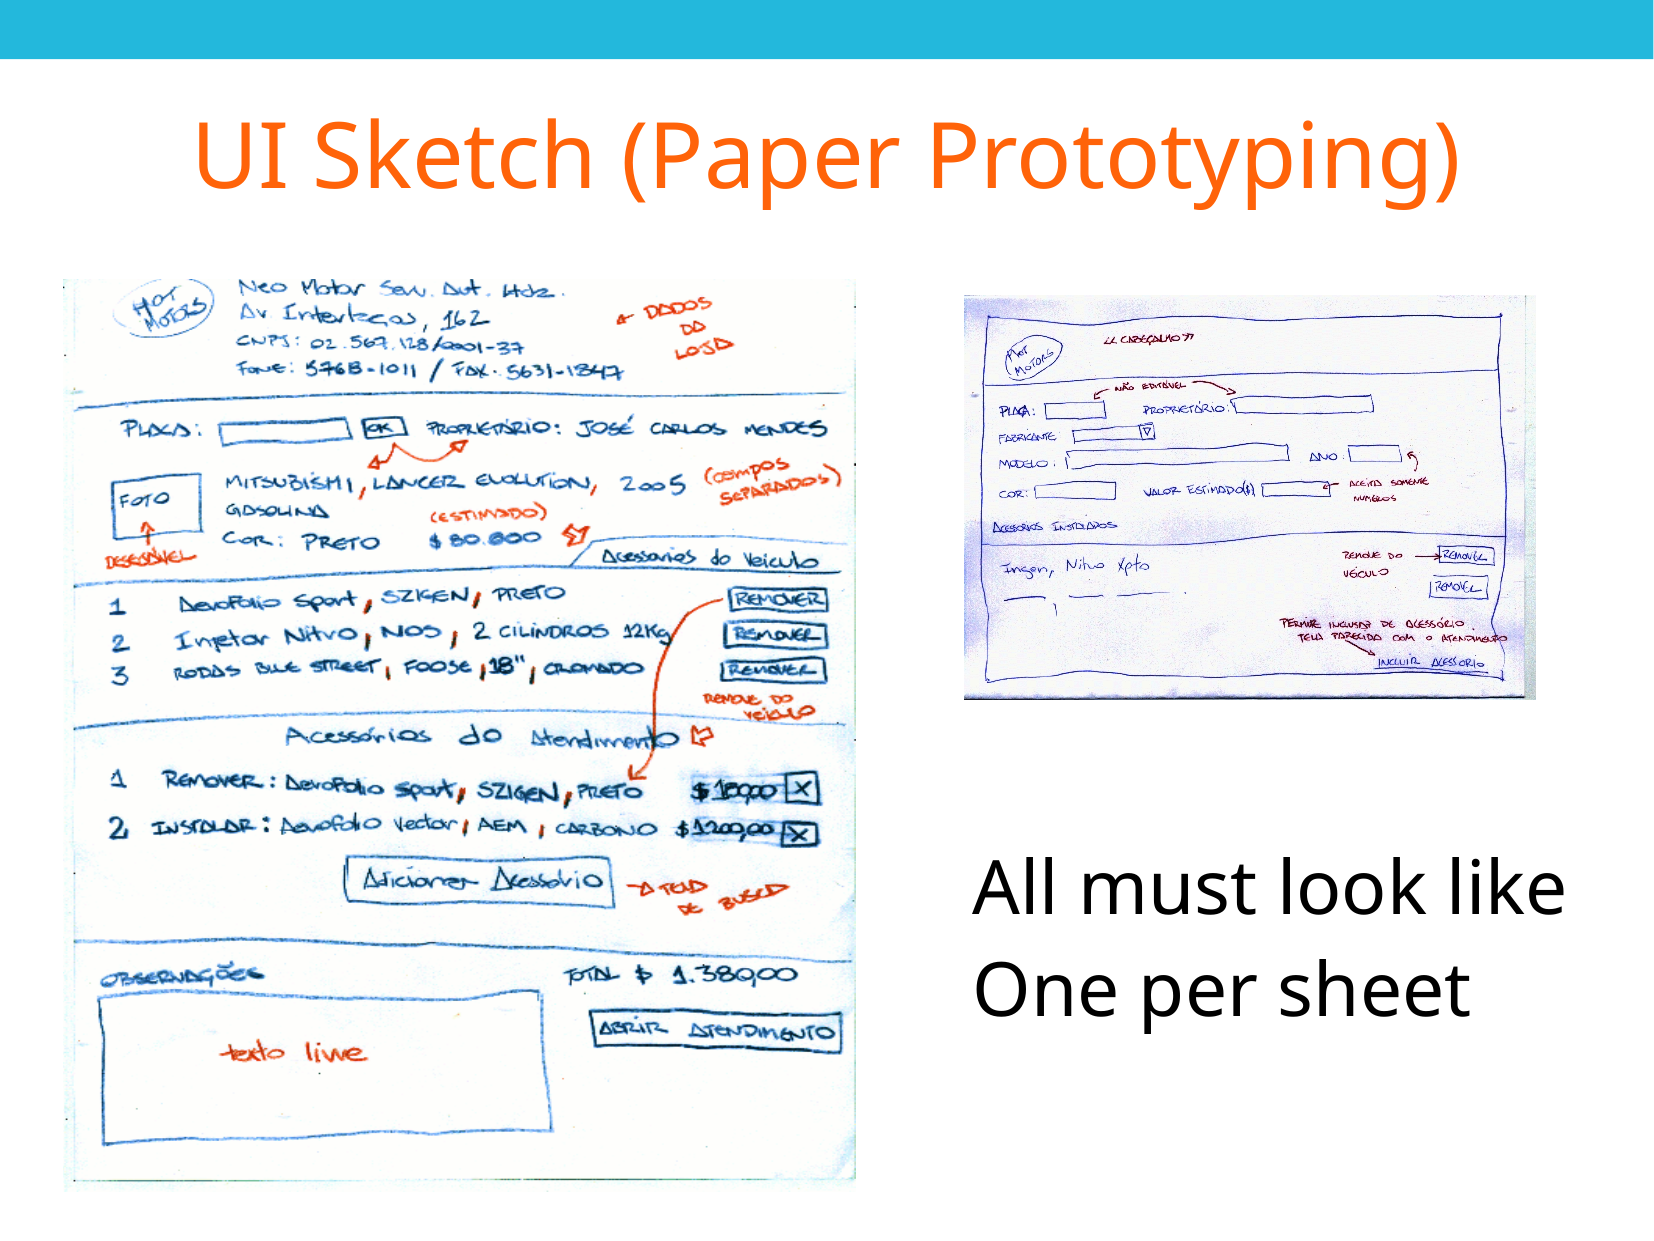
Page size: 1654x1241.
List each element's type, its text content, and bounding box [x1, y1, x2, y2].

title UI Sketch (Paper Prototyping) [82, 56, 1571, 250]
picture [63, 279, 856, 1192]
text_box All must look like One per sheet [957, 826, 1574, 1013]
picture [964, 295, 1536, 700]
